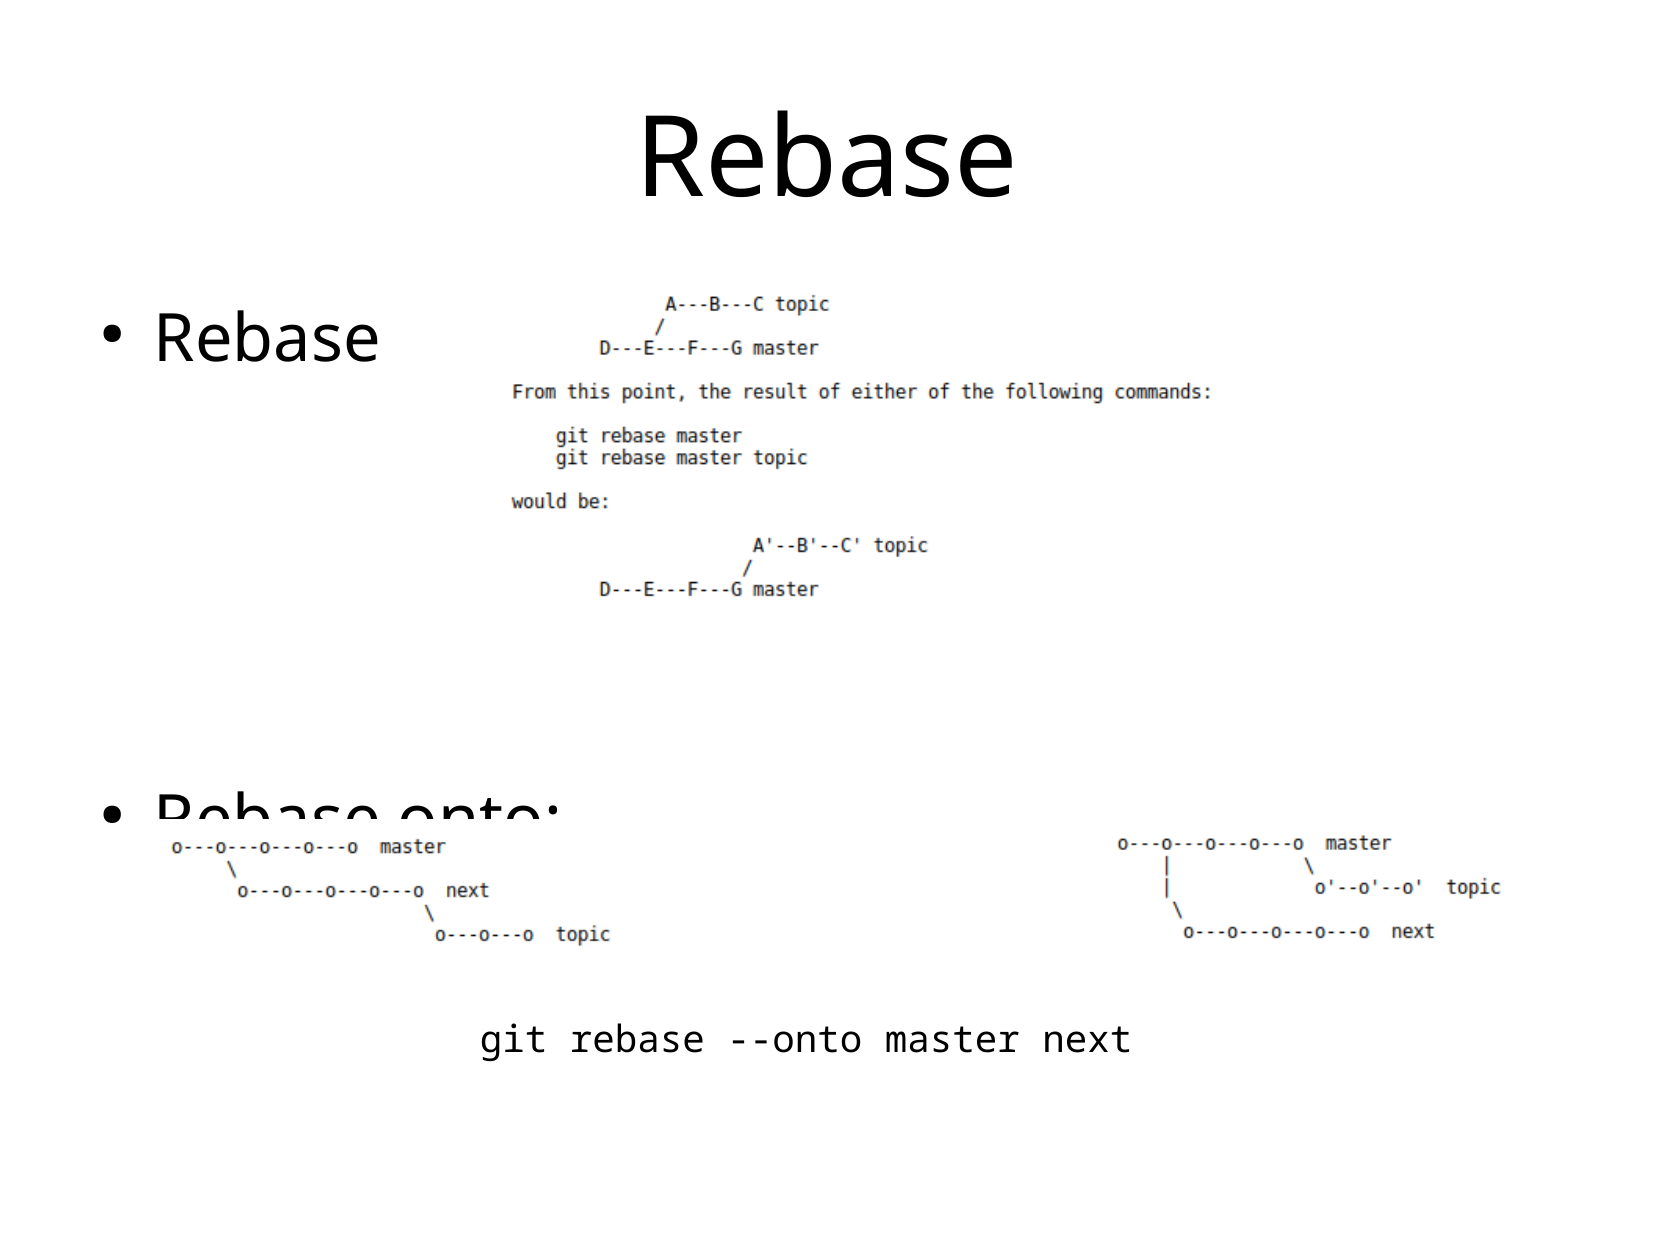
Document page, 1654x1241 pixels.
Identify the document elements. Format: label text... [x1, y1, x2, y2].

title Rebase [82, 49, 1571, 257]
picture [1080, 809, 1534, 954]
text_box git rebase --onto master next [465, 1005, 1171, 1095]
picture [134, 819, 631, 961]
picture [495, 275, 1238, 616]
list Rebase Rebase onto: [82, 290, 1571, 1010]
